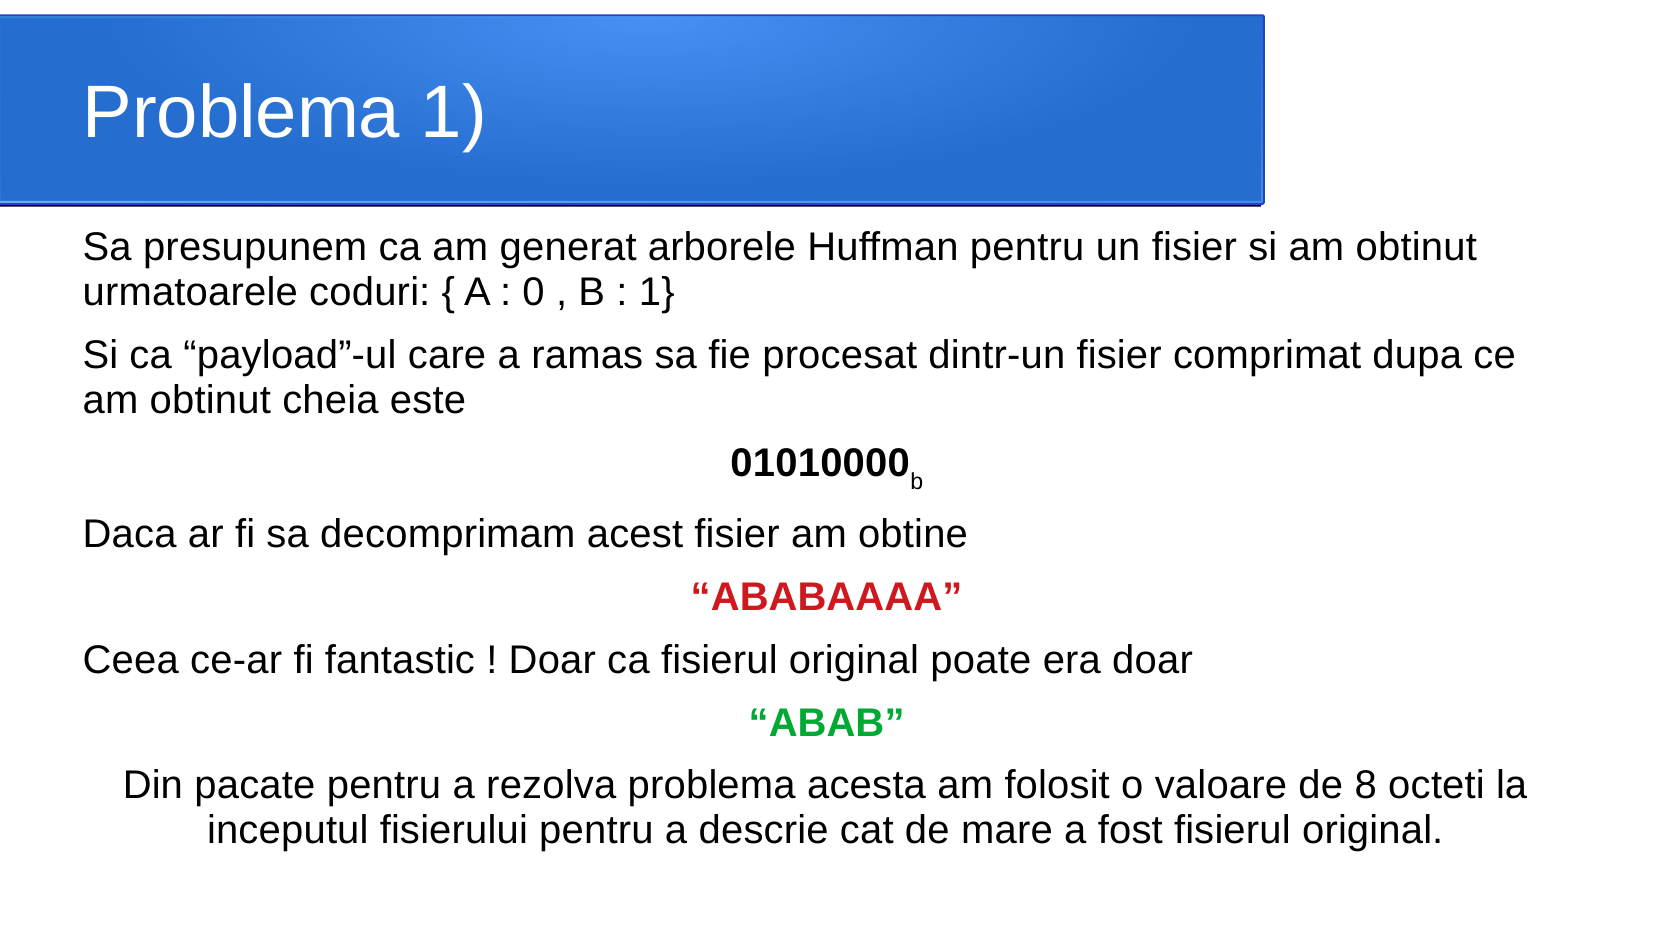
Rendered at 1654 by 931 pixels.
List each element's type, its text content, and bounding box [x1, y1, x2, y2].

list Sa presupunem ca am generat arborele Huffman pentru un fisier si am obtinut urmatoarele coduri: { A : 0 , B : 1} Si ca “payload”-ul care a ramas sa fie procesat dintr-un fisier comprimat dupa ce am obtinut cheia este 01010000b Daca ar fi sa decomprimam acest fisier am obtine “ABABAAAA” Ceea ce-ar fi fantastic ! Doar ca fisierul original poate era doar “ABAB” Din pacate pentru a rezolva problema acesta am folosit o valoare de 8 octeti la inceputul fisierului pentru a descrie cat de mare a fost fisierul original. [82, 224, 1571, 856]
title Problema 1) [82, 35, 1235, 189]
